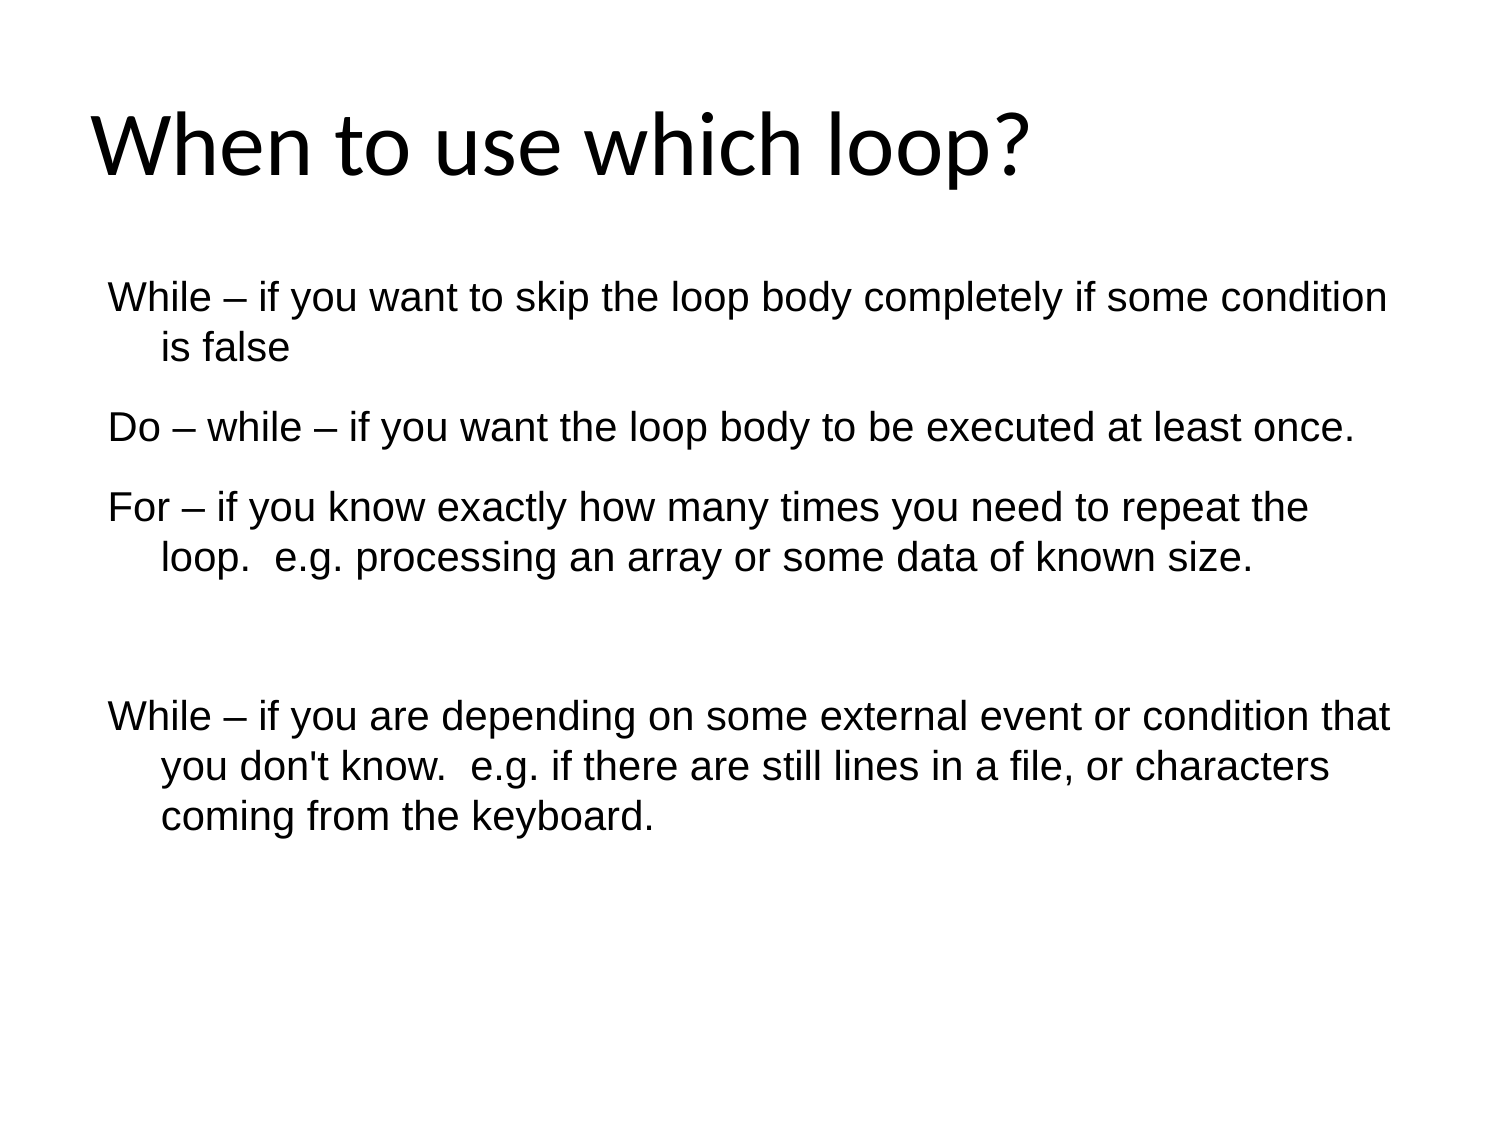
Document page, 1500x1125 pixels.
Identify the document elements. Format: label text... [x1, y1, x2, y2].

list While – if you want to skip the loop body completely if some condition is false Do – while – if you want the loop body to be executed at least once. For – if you know exactly how many times you need to repeat the loop. e.g. processing an array or some data of known size. While – if you are depending on some external event or condition that you don't know. e.g. if there are still lines in a file, or characters coming from the keyboard. [75, 262, 1425, 1005]
title When to use which loop? [75, 45, 1425, 233]
